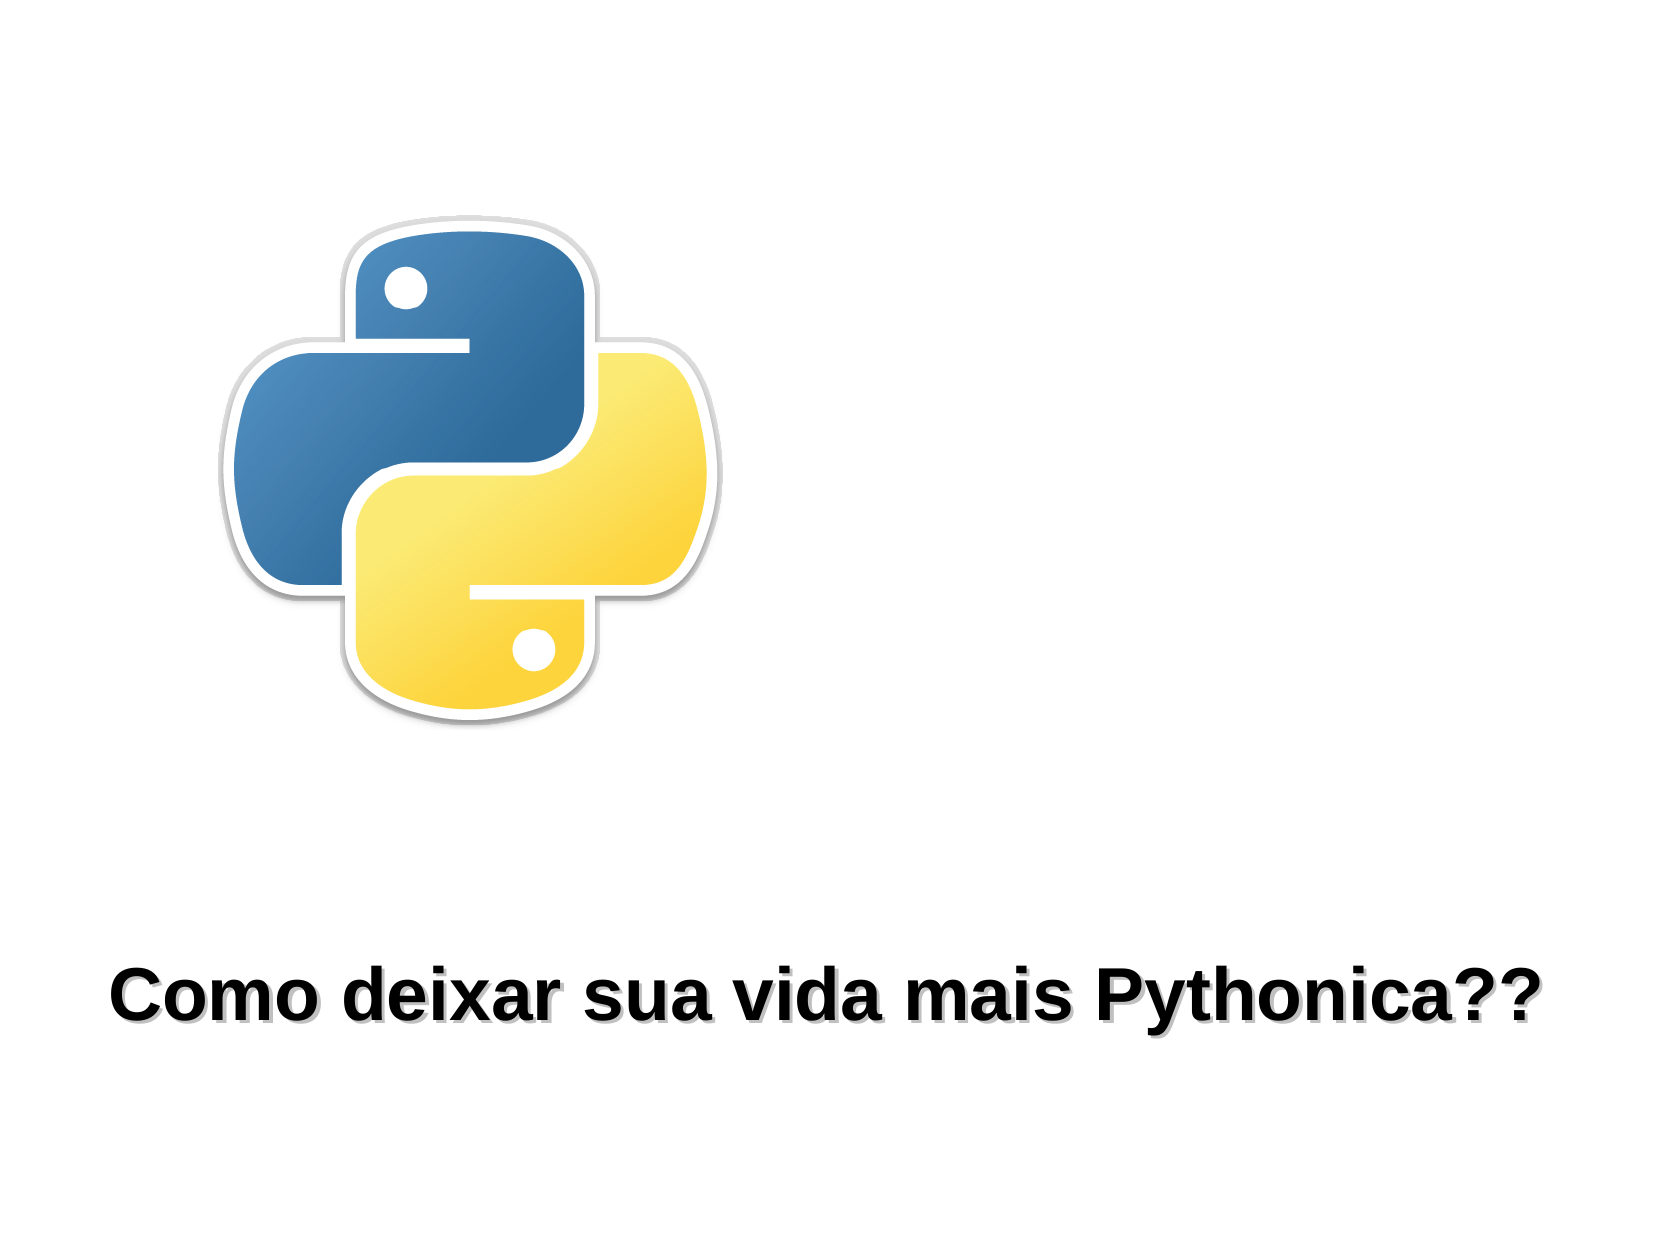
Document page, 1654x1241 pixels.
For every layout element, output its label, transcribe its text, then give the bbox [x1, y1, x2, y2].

text_box Como deixar sua vida mais Pythonica?? [70, 944, 1583, 1044]
picture [146, 146, 792, 792]
